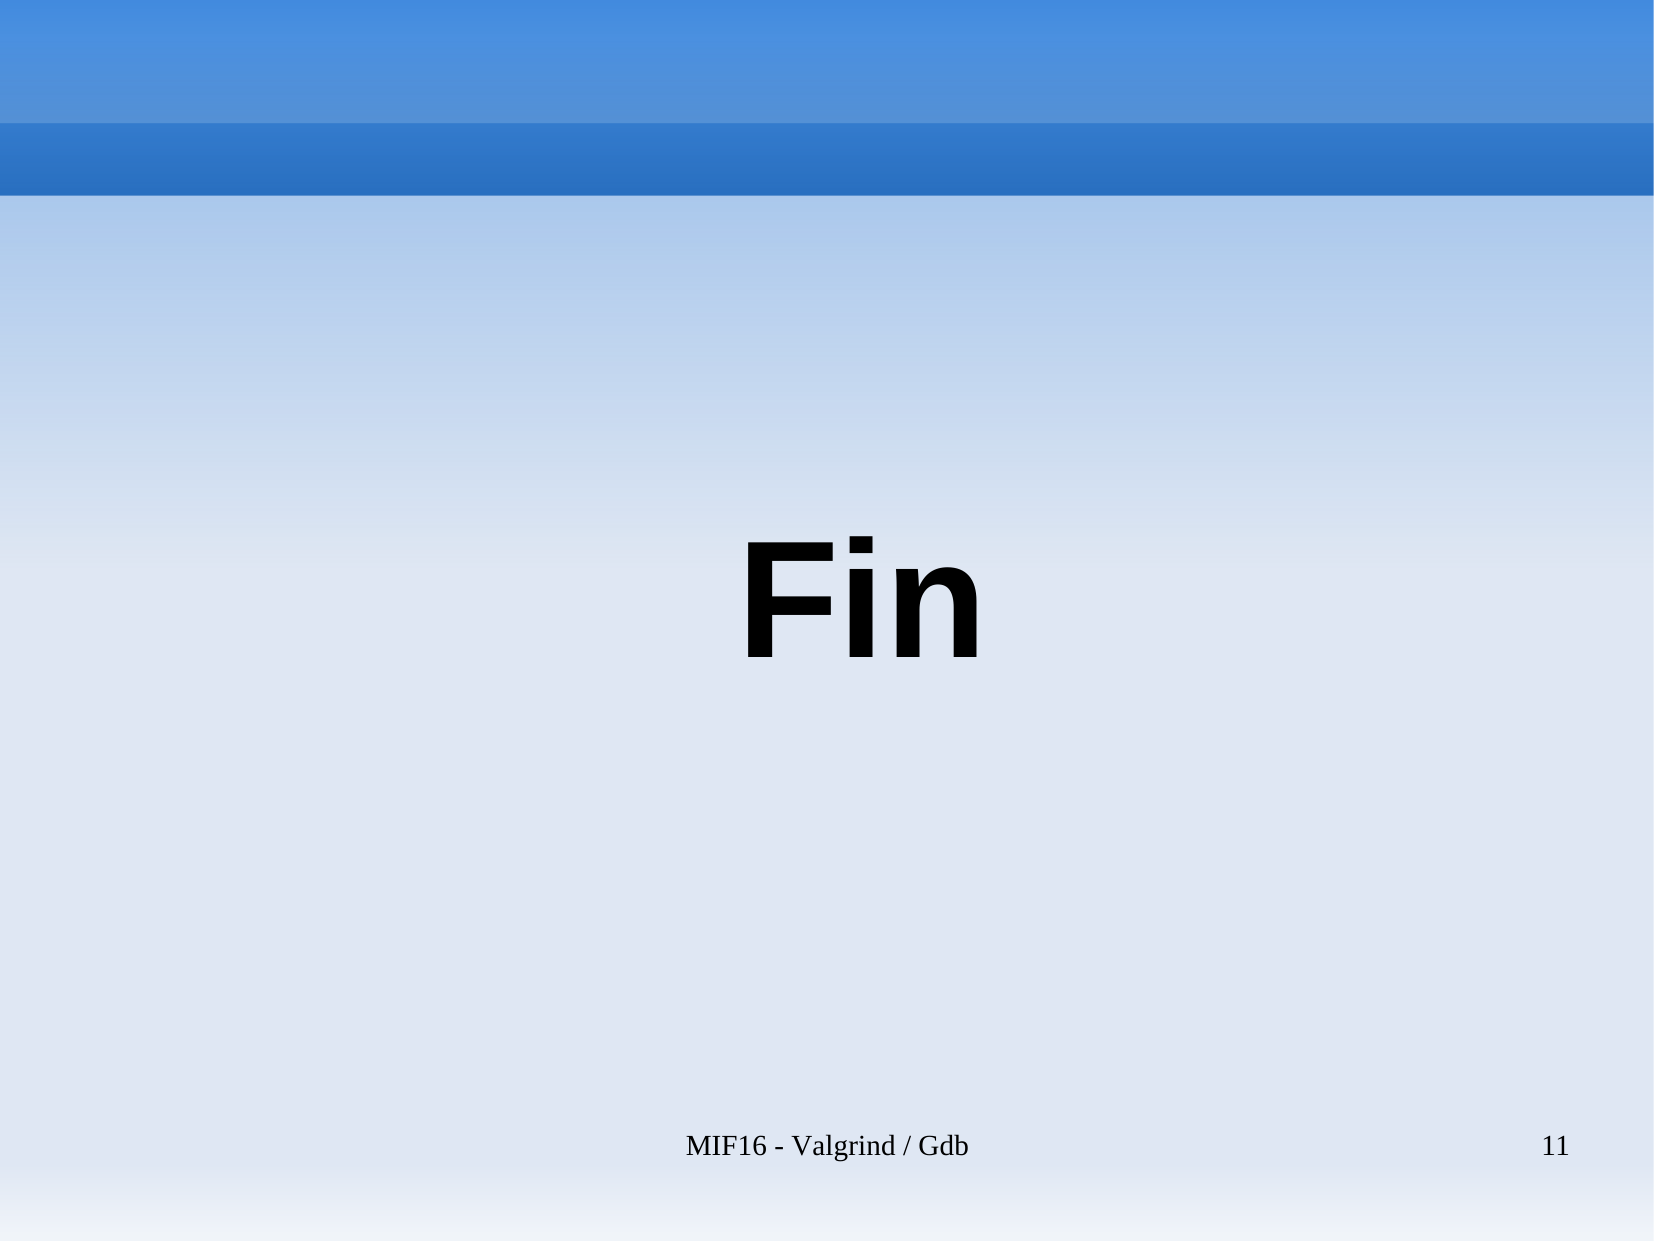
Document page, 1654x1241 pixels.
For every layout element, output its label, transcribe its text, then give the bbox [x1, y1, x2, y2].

picture [0, 0, 1654, 1241]
list Fin [82, 290, 1571, 1094]
